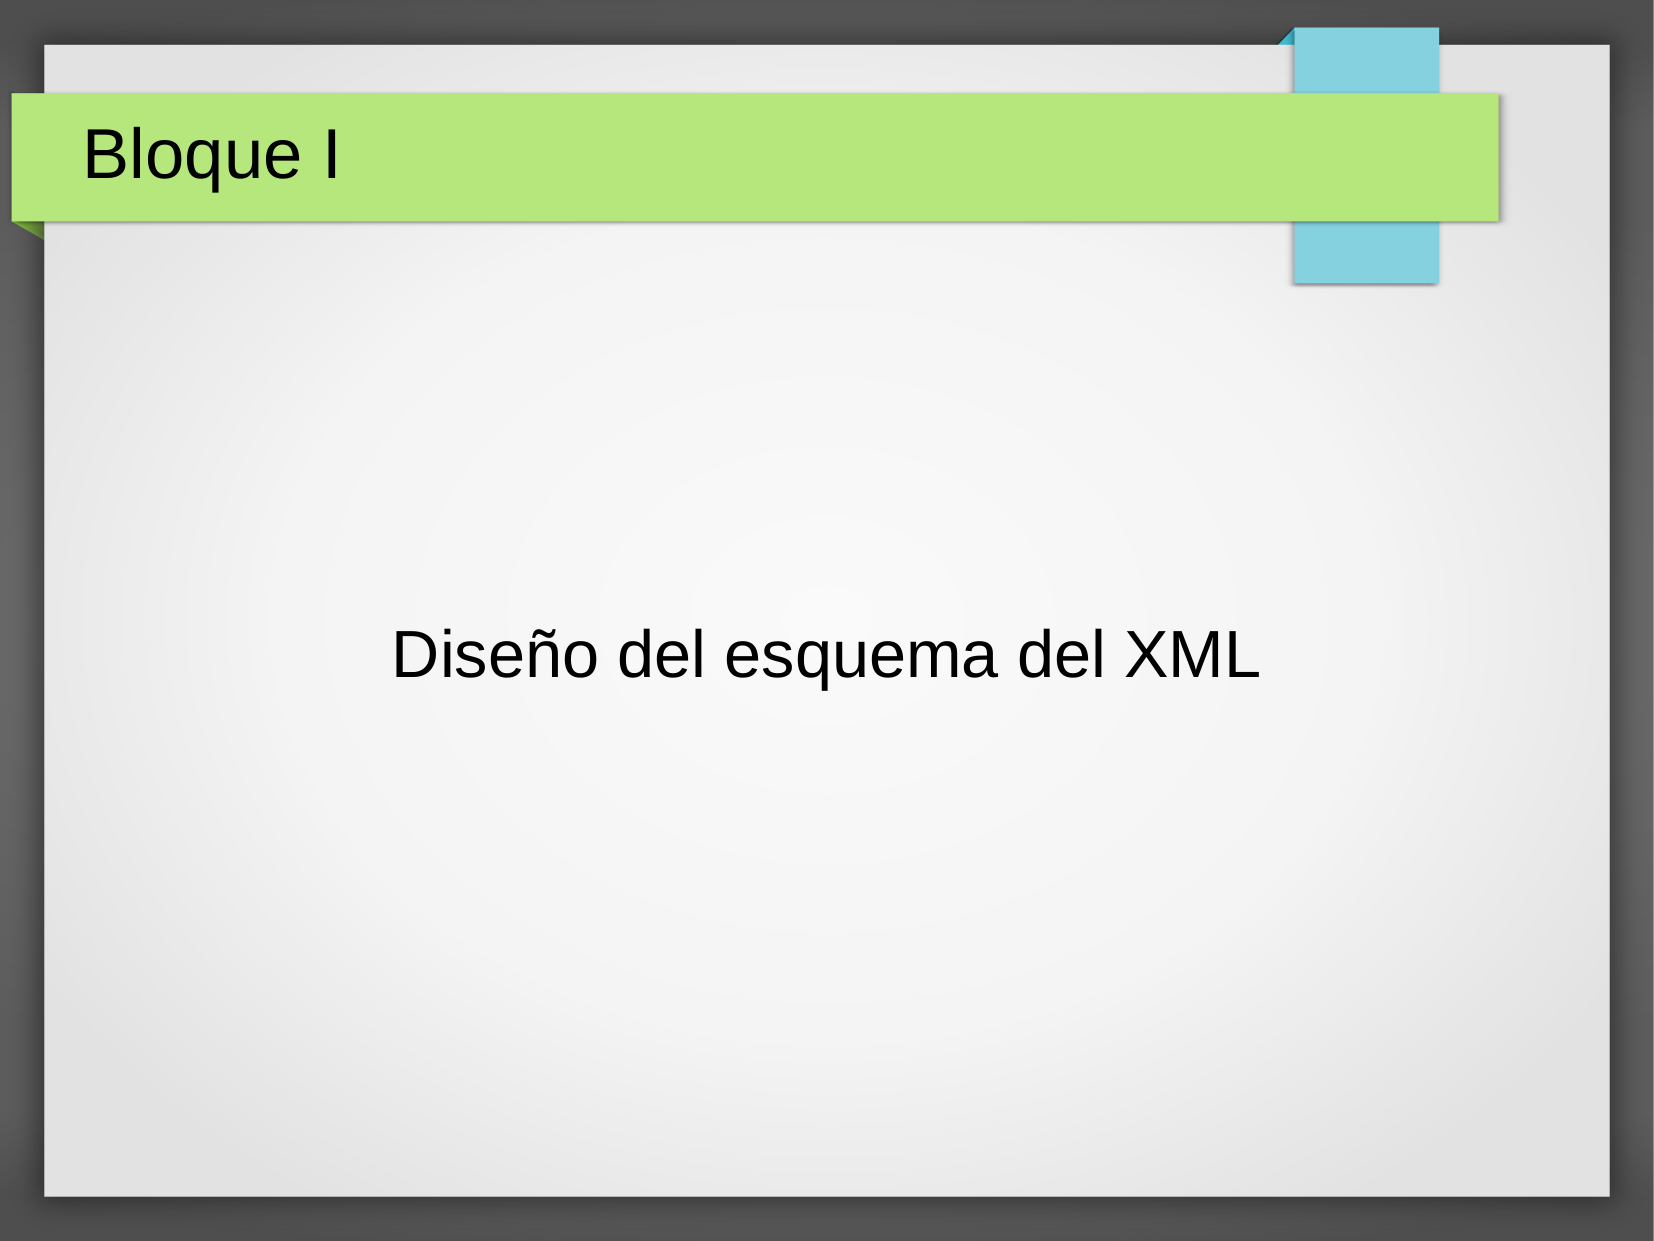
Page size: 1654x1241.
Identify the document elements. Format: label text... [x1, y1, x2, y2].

title Bloque I [82, 94, 1264, 213]
picture [0, 0, 1654, 1241]
subtitle Diseño del esquema del XML [82, 295, 1571, 1015]
